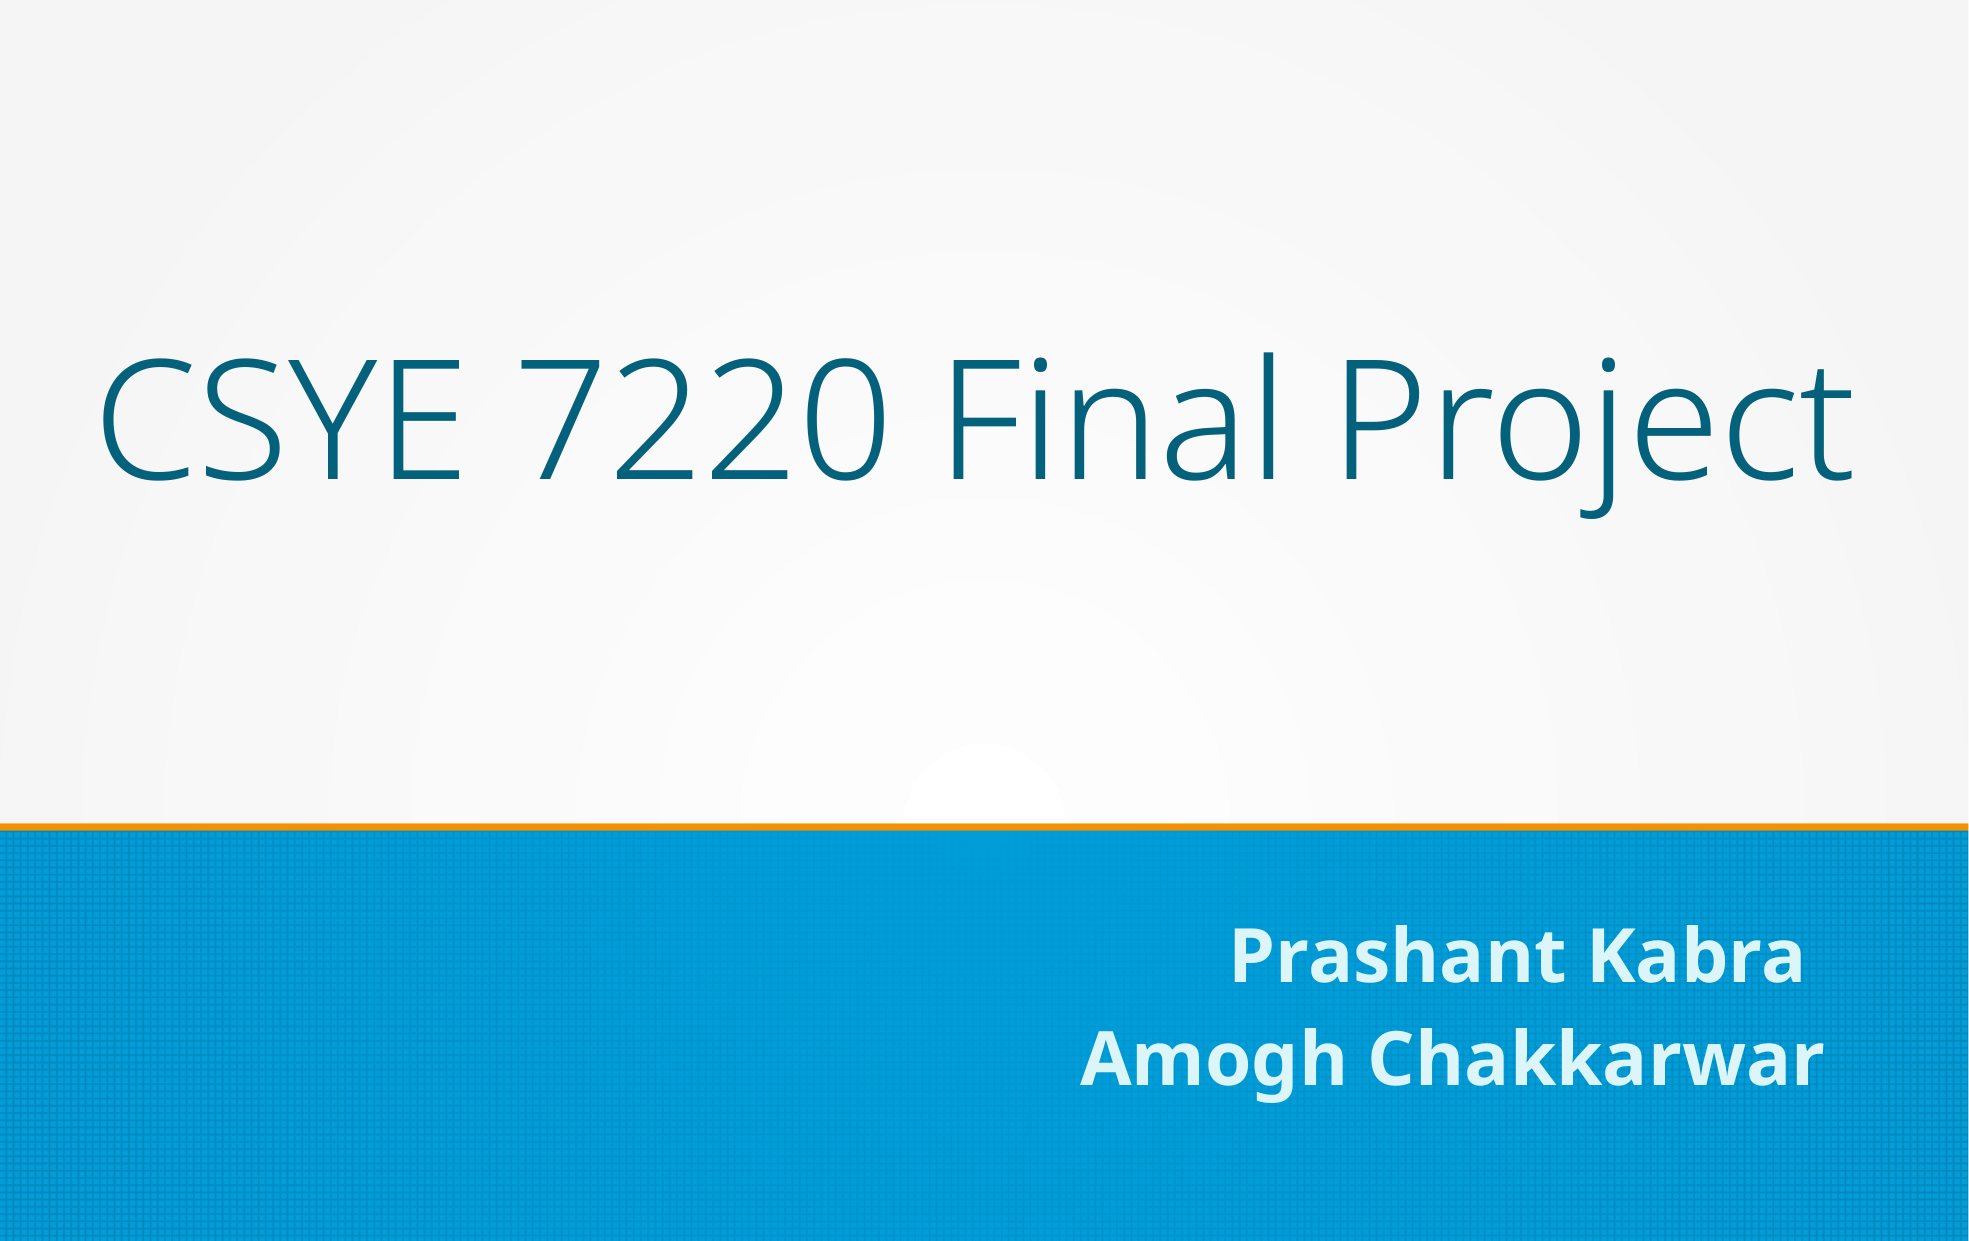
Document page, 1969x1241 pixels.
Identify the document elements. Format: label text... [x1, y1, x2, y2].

subtitle Prashant Kabra Amogh Chakkarwar [1080, 870, 1936, 1141]
picture [0, 0, 1969, 830]
title CSYE 7220 Final Project [90, 49, 1862, 781]
